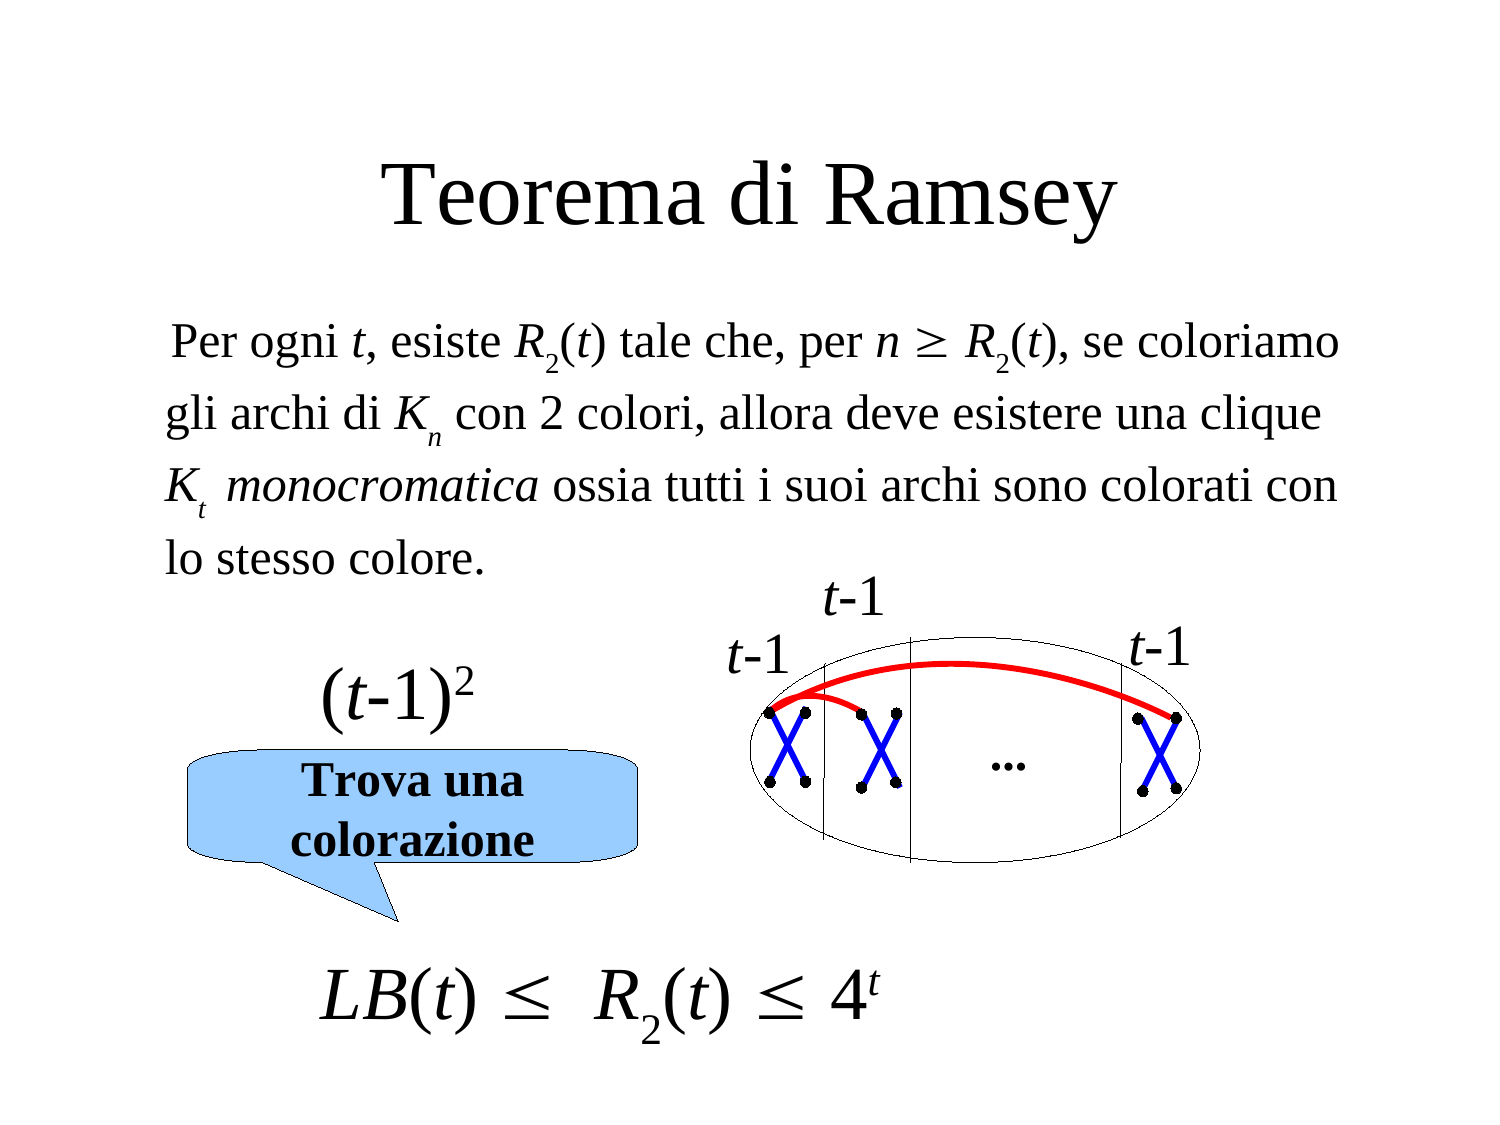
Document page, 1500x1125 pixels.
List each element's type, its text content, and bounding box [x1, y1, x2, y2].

text_box (t-1)2 [300, 637, 526, 743]
text_box [750, 669, 910, 858]
text_box t-1 [1107, 600, 1227, 705]
text_box Per ogni t, esiste R2(t) tale che, per n ≥ R2(t), se coloriamo gli archi di Kn con 2 colori, allora deve esistere una clique Kt monocromatica ossia tutti i suoi archi sono colorati con lo stesso colore. [150, 299, 1388, 592]
text_box Trova una colorazione [187, 749, 638, 922]
text_box ... [975, 712, 1043, 788]
text_box [776, 713, 799, 737]
text_box [911, 667, 1201, 863]
text_box [911, 637, 1107, 687]
text_box t-1 [801, 549, 921, 655]
text_box LB(t) ≤ R2(t) ≤ 4t [300, 937, 1051, 1061]
text_box [826, 655, 910, 681]
title Teorema di Ramsey [112, 99, 1388, 288]
text_box t-1 [706, 607, 826, 713]
